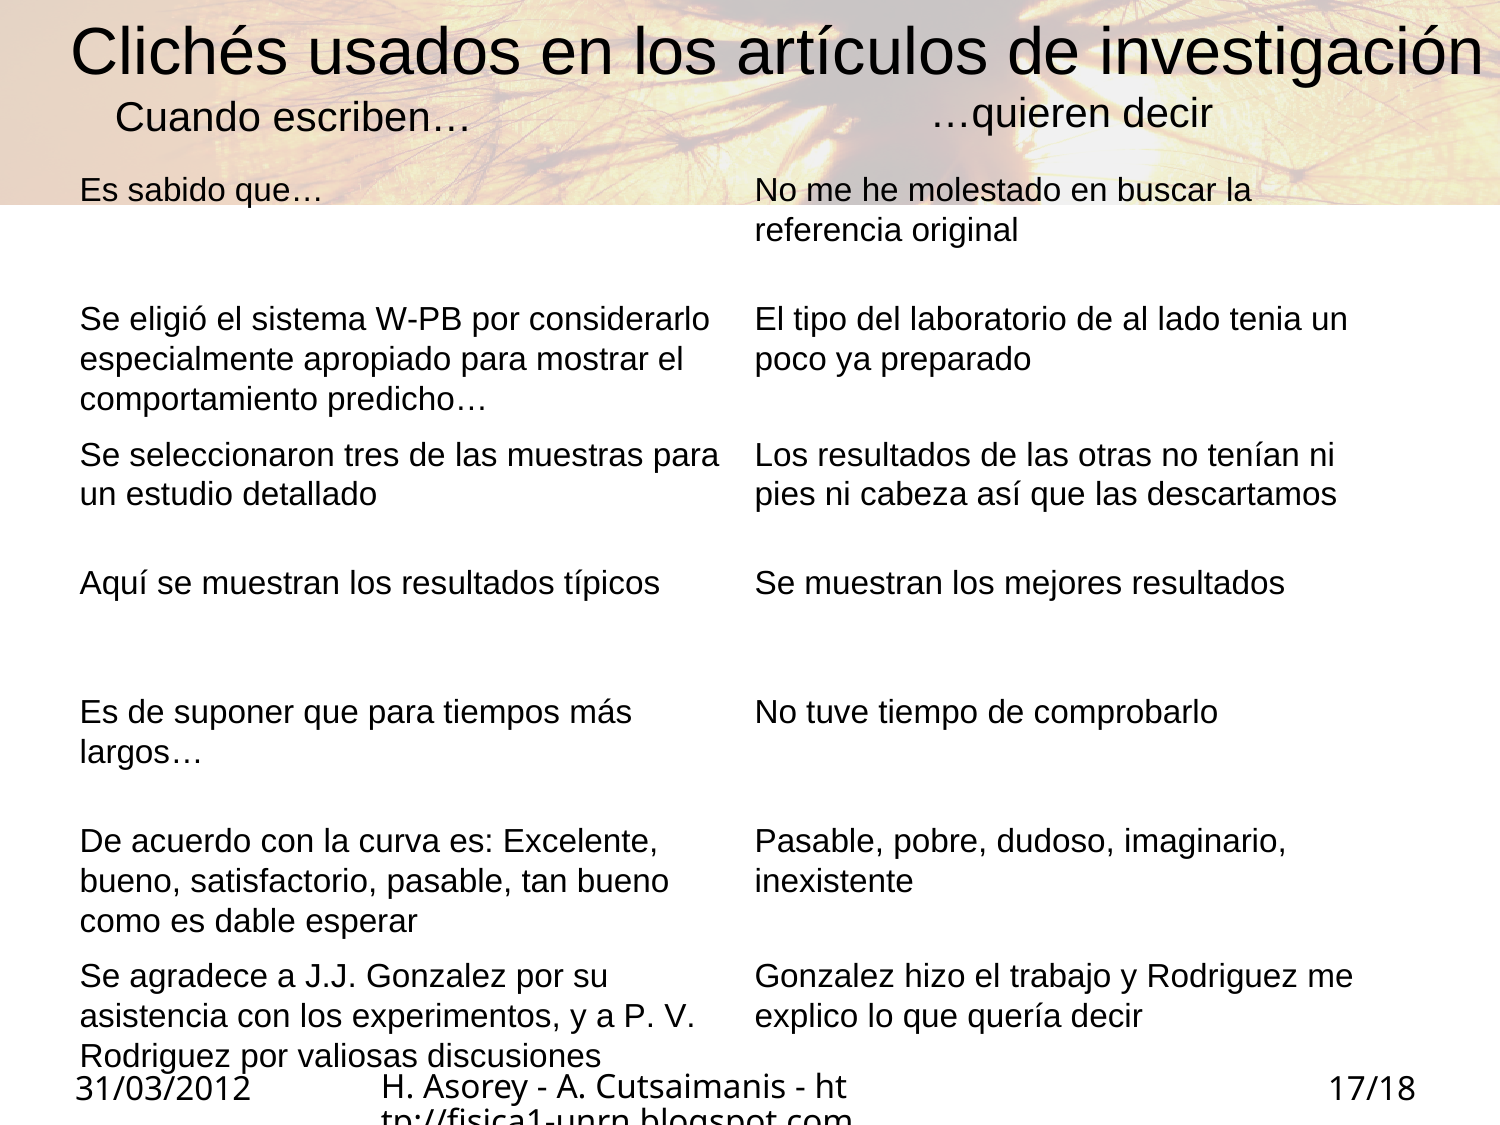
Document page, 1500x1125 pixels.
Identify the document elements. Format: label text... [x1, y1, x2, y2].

table_cell De acuerdo con la curva es: Excelente, bueno, satisfactorio, pasable, tan bueno como es dable esperar [65, 811, 740, 946]
text_box Cuando escriben… [99, 82, 488, 148]
text_box …quieren decir [915, 78, 1229, 144]
table_cell Se seleccionaron tres de las muestras para un estudio detallado [65, 425, 740, 554]
table_cell Gonzalez hizo el trabajo y Rodriguez me explico lo que quería decir [740, 946, 1415, 1082]
text_box Clichés usados en los artículos de investigación [55, 0, 1500, 96]
table_cell El tipo del laboratorio de al lado tenia un poco ya preparado [740, 290, 1415, 425]
table_cell Se eligió el sistema W-PB por considerarlo especialmente apropiado para mostrar el comportamiento predicho… [65, 290, 740, 425]
table_header No me he molestado en buscar la referencia original [740, 161, 1415, 290]
table_cell Se muestran los mejores resultados [740, 554, 1415, 683]
table_cell No tuve tiempo de comprobarlo [740, 683, 1415, 811]
table_cell Aquí se muestran los resultados típicos [65, 554, 740, 683]
table_cell Los resultados de las otras no tenían ni pies ni cabeza así que las descartamos [740, 425, 1415, 554]
table_cell Se agradece a J.J. Gonzalez por su asistencia con los experimentos, y a P. V. Rodriguez por valiosas discusiones [65, 946, 740, 1082]
table_header Es sabido que… [65, 161, 740, 290]
picture [0, 0, 1500, 205]
table_cell Pasable, pobre, dudoso, imaginario, inexistente [740, 811, 1415, 946]
table_cell Es de suponer que para tiempos más largos… [65, 683, 740, 811]
